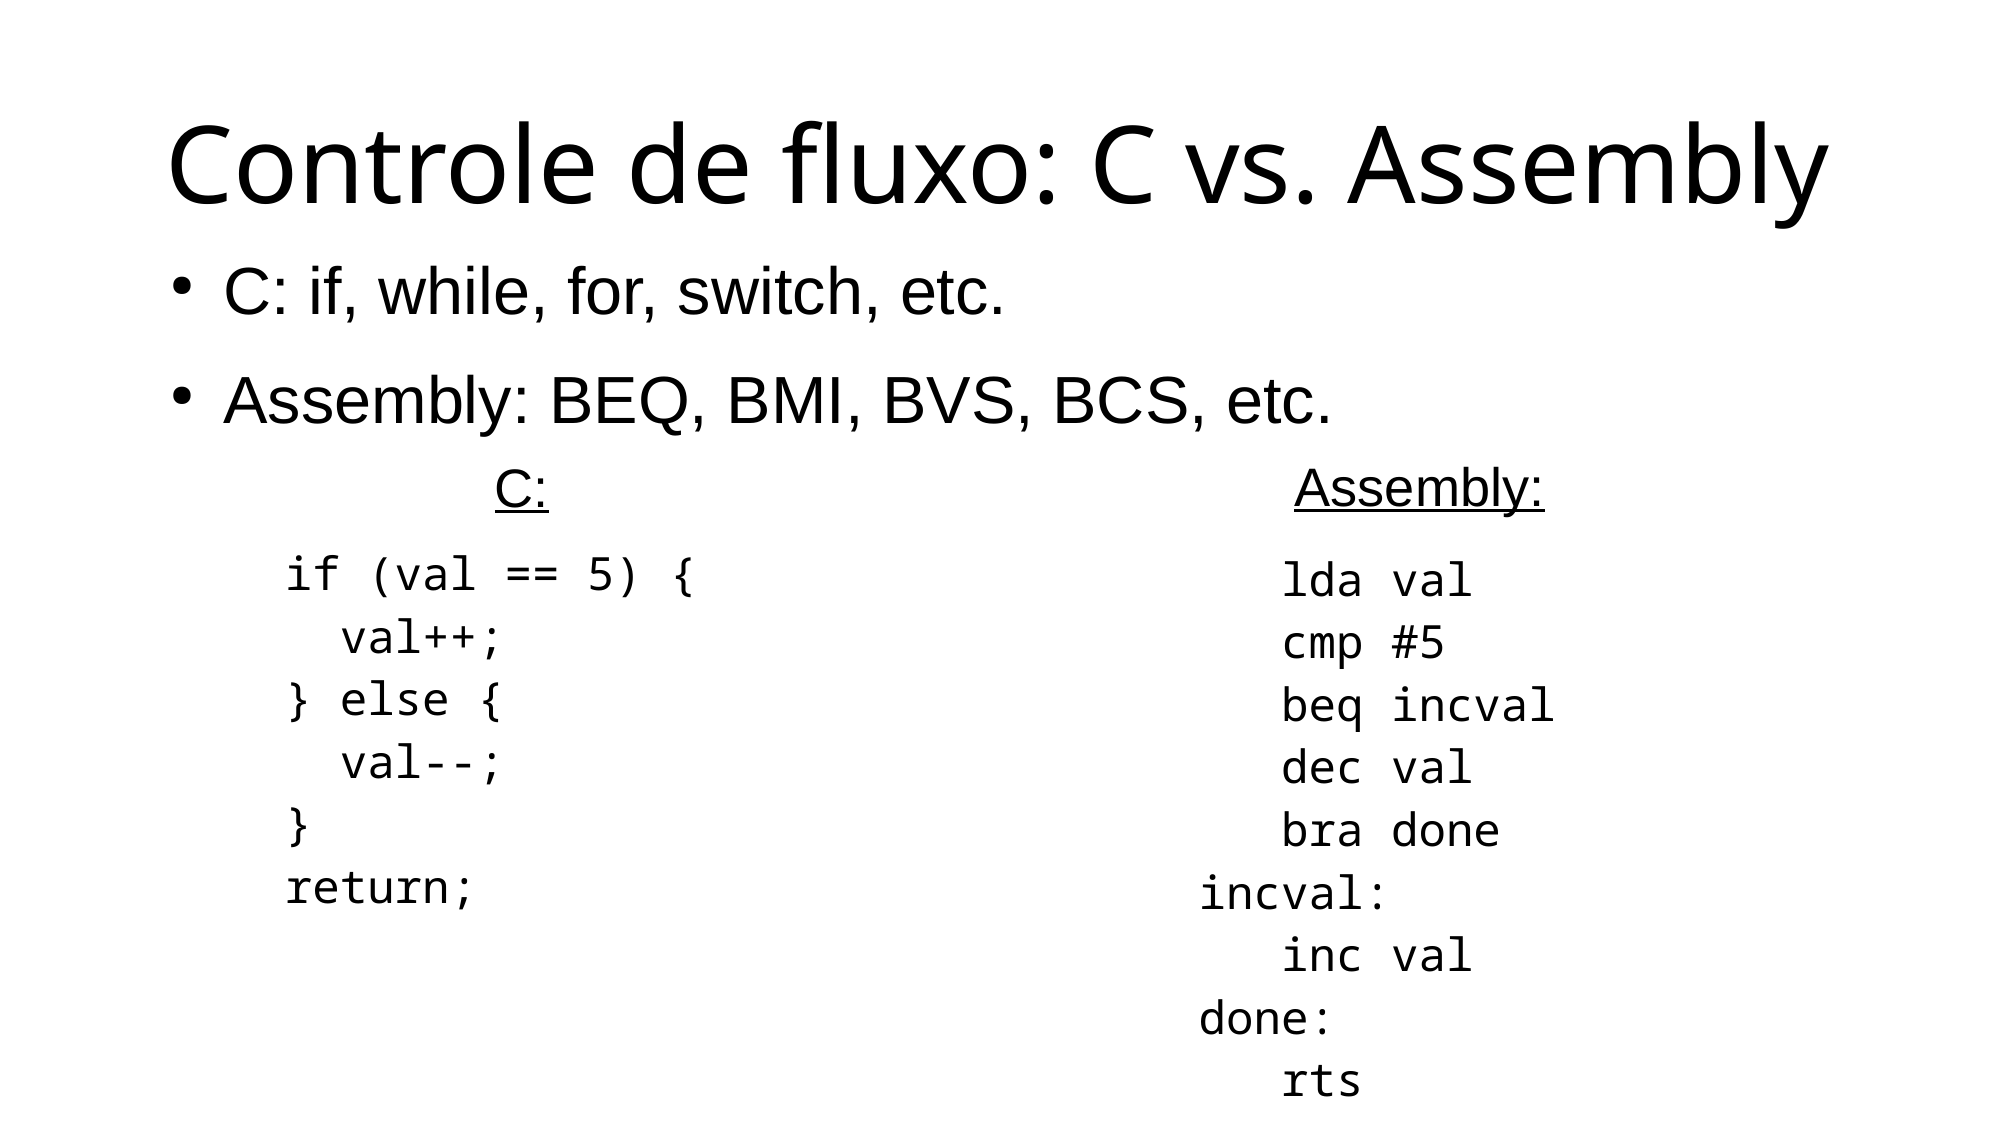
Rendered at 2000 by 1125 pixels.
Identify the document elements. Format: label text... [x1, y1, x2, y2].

text_box lda val cmp #5 beq incval dec val bra done incval: inc val done: rts [1183, 539, 1741, 1118]
list C: if, while, for, switch, etc. Assembly: BEQ, BMI, BVS, BCS, etc. [137, 278, 1862, 466]
text_box if (val == 5) { val++; } else { val--; } return; [270, 534, 827, 925]
text_box C: [480, 450, 761, 527]
title Controle de fluxo: C vs. Assembly [30, 59, 1966, 278]
text_box Assembly: [1279, 450, 1561, 526]
